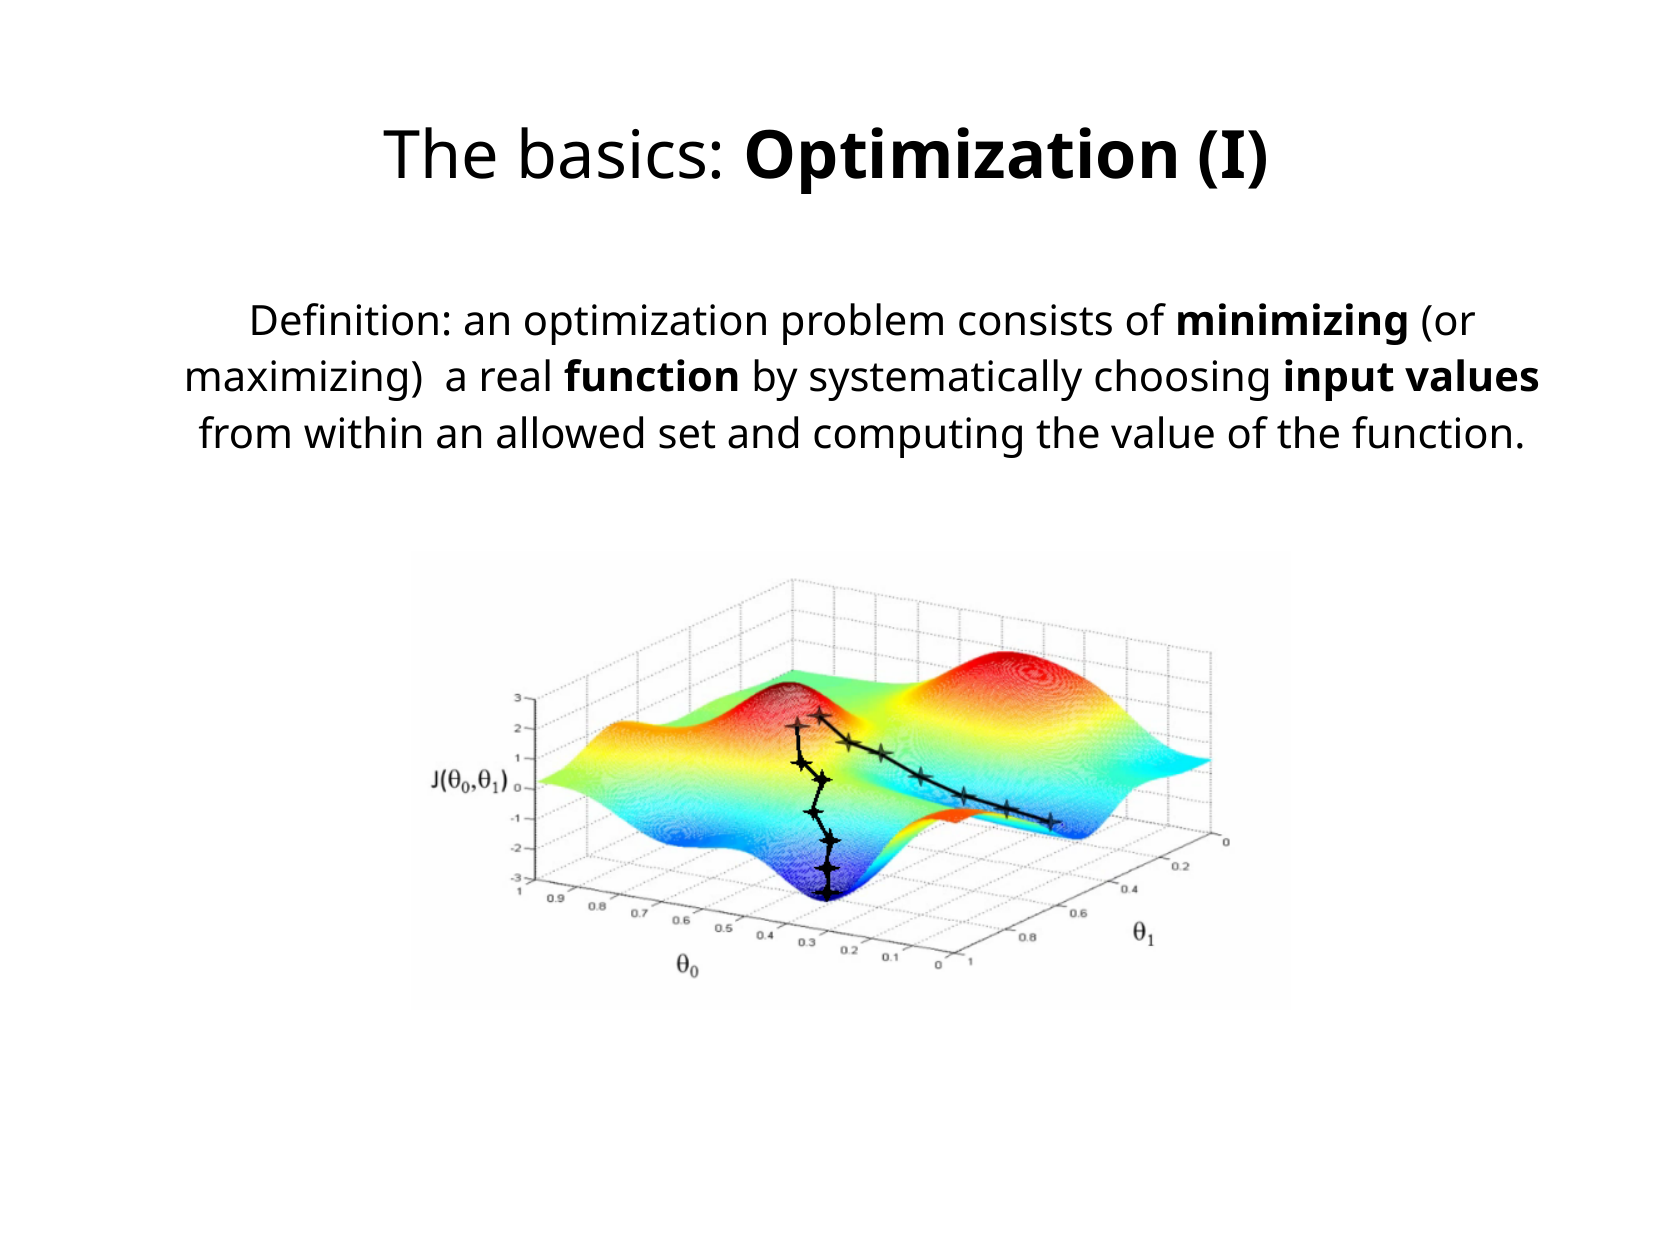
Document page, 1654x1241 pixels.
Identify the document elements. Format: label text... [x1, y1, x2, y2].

title The basics: Optimization (I) [82, 49, 1571, 257]
list Definition: an optimization problem consists of minimizing (or maximizing) a real function by systematically choosing input values from within an allowed set and computing the value of the function. [82, 290, 1571, 1010]
picture [411, 551, 1291, 1010]
